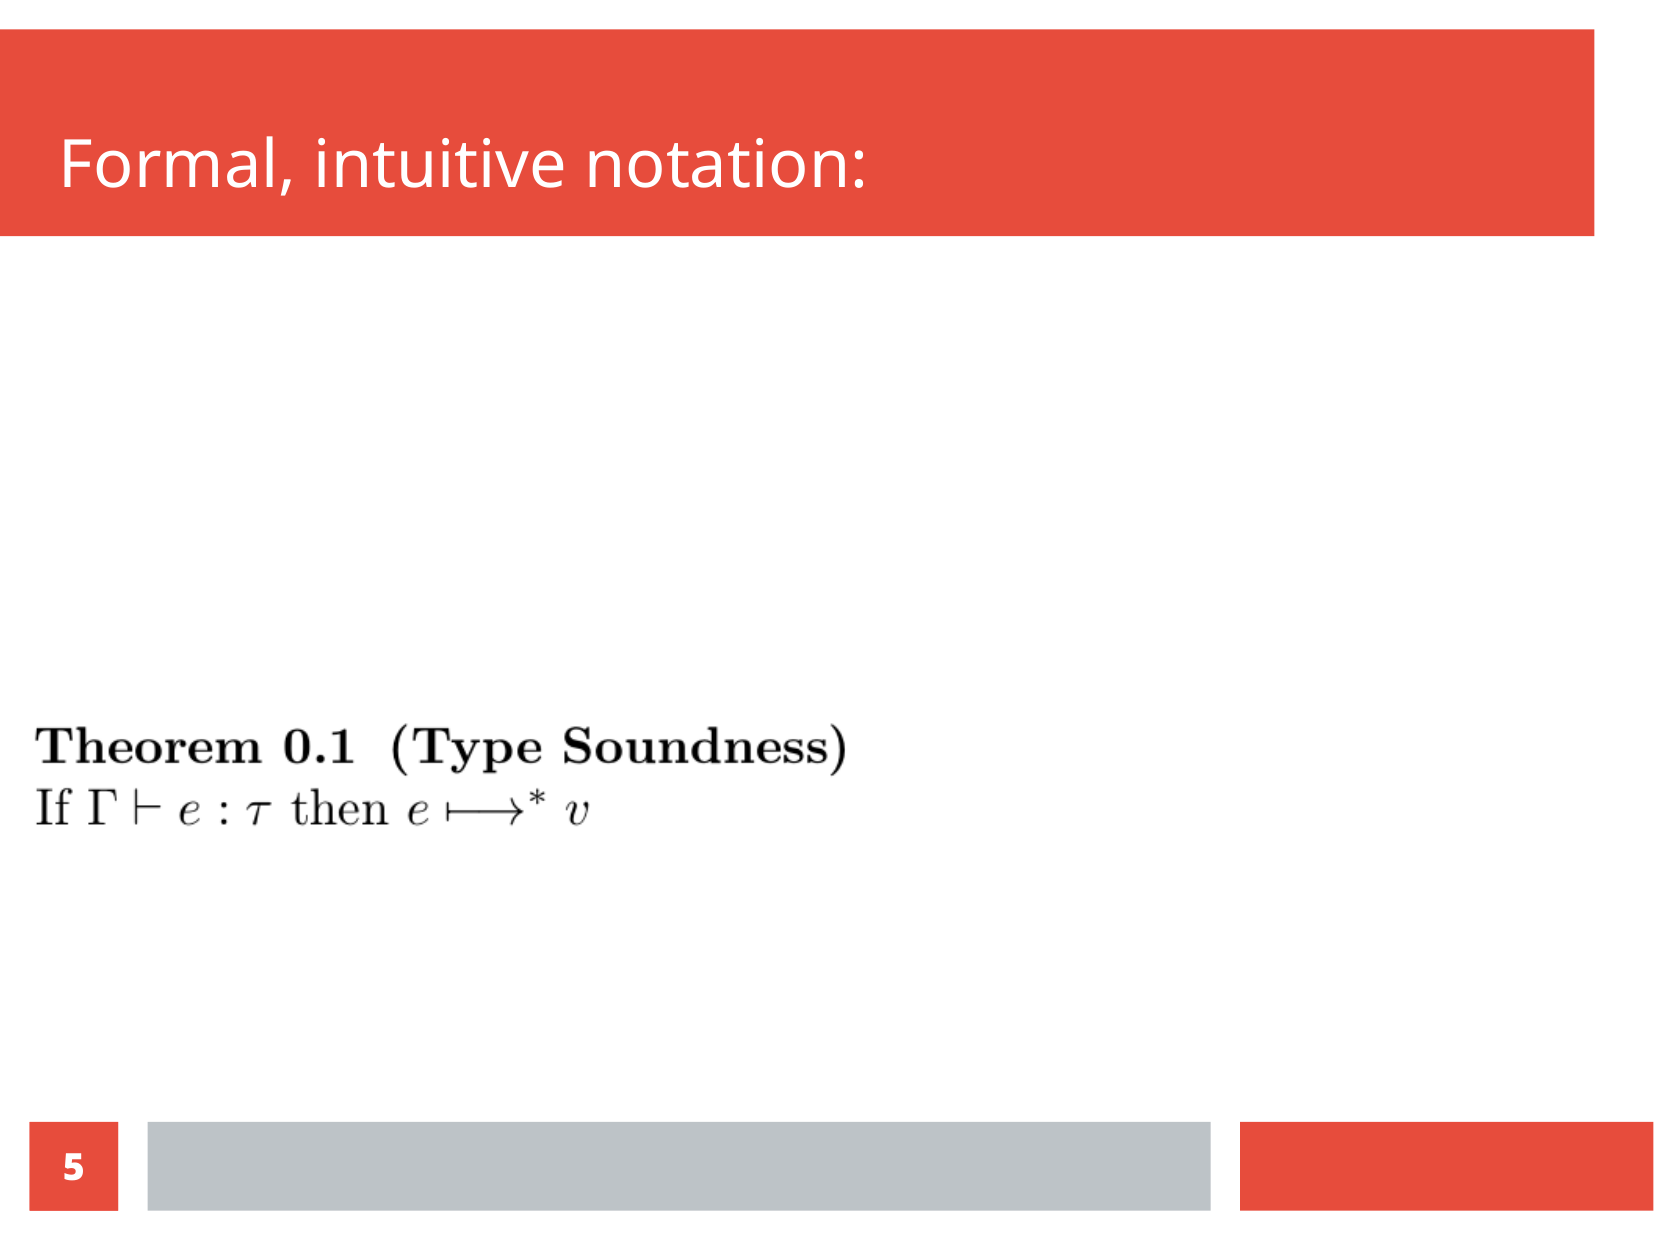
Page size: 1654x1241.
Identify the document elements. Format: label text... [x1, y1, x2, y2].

title Formal, intuitive notation: [59, 59, 1595, 207]
picture [26, 719, 856, 831]
